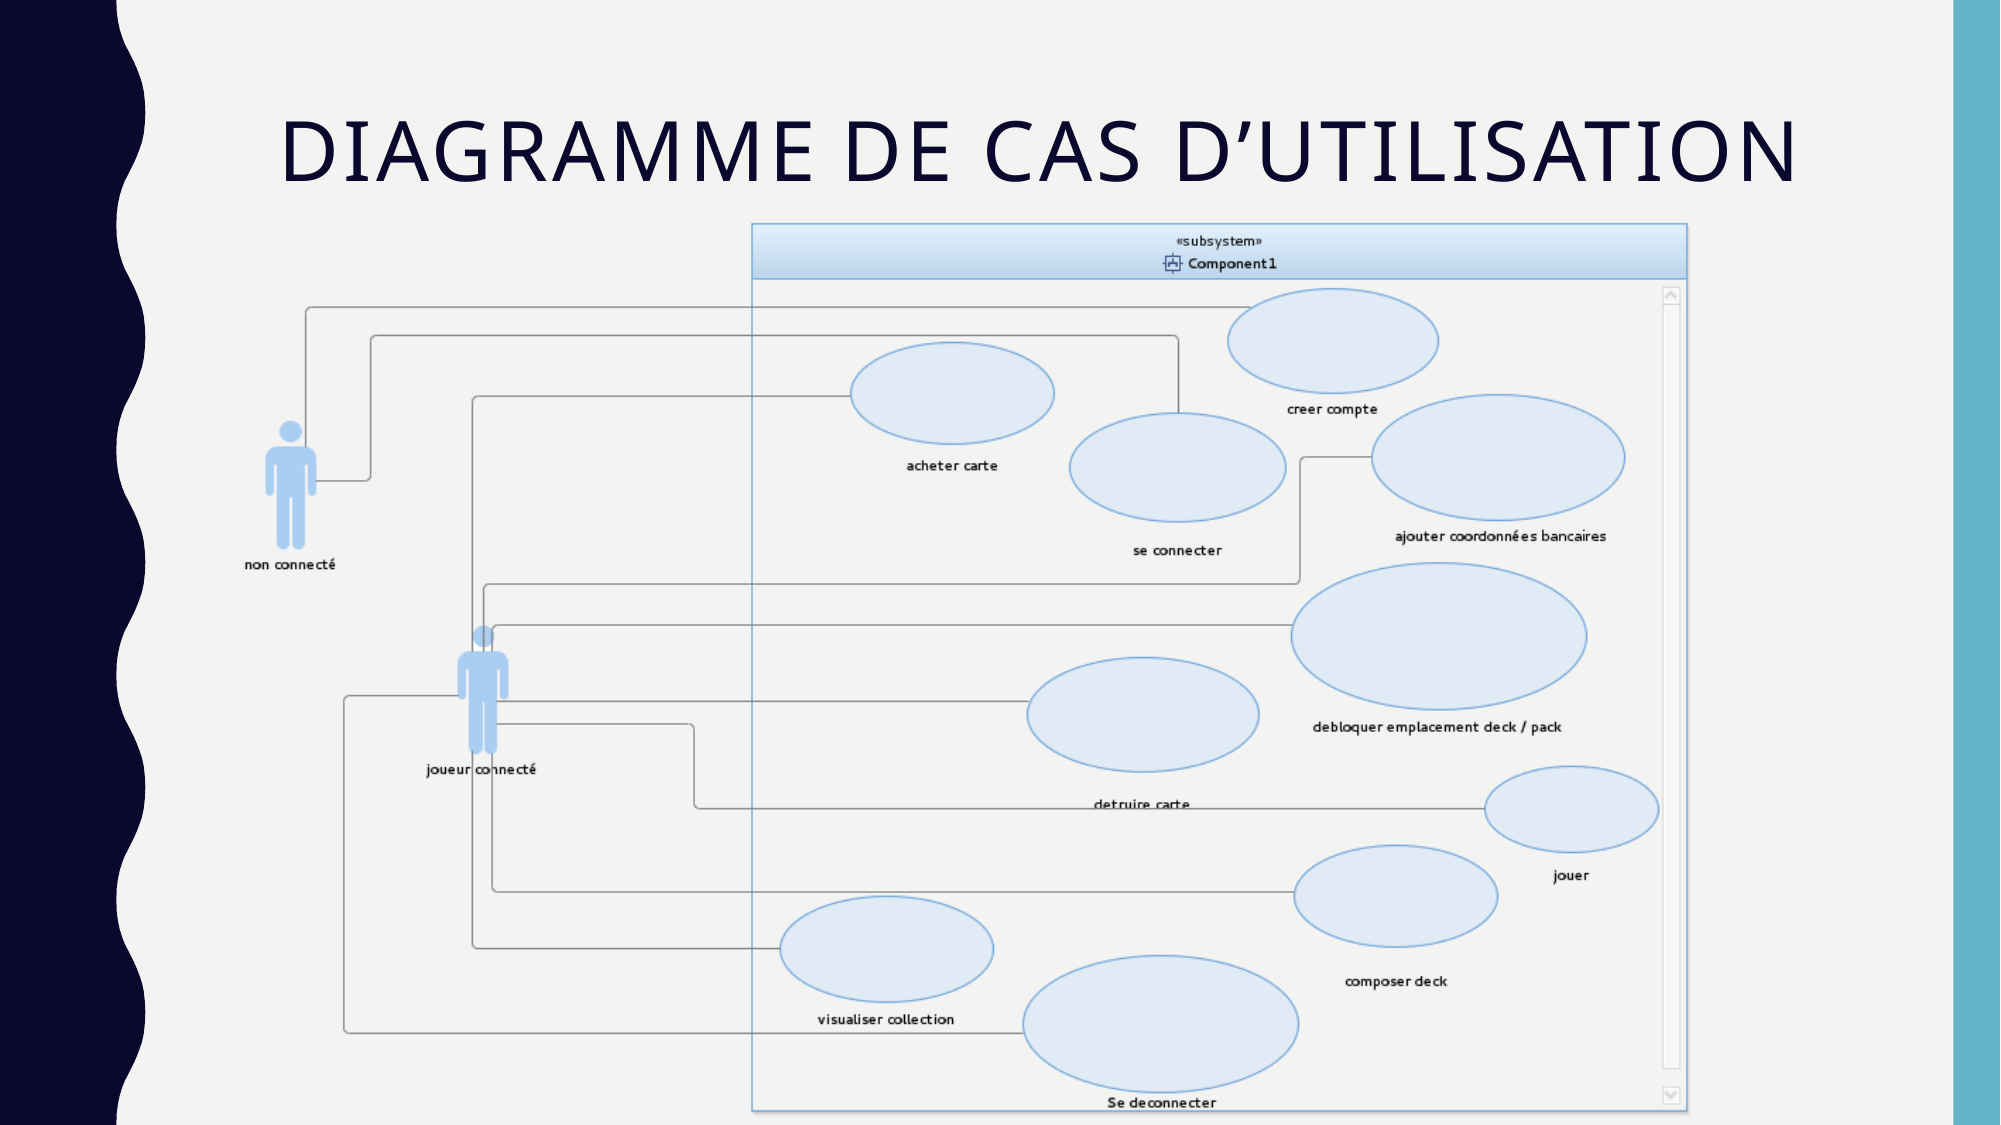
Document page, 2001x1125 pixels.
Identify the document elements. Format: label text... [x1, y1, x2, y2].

title Diagramme de cas d’utilisation [205, 26, 1875, 272]
picture [236, 212, 1798, 1119]
